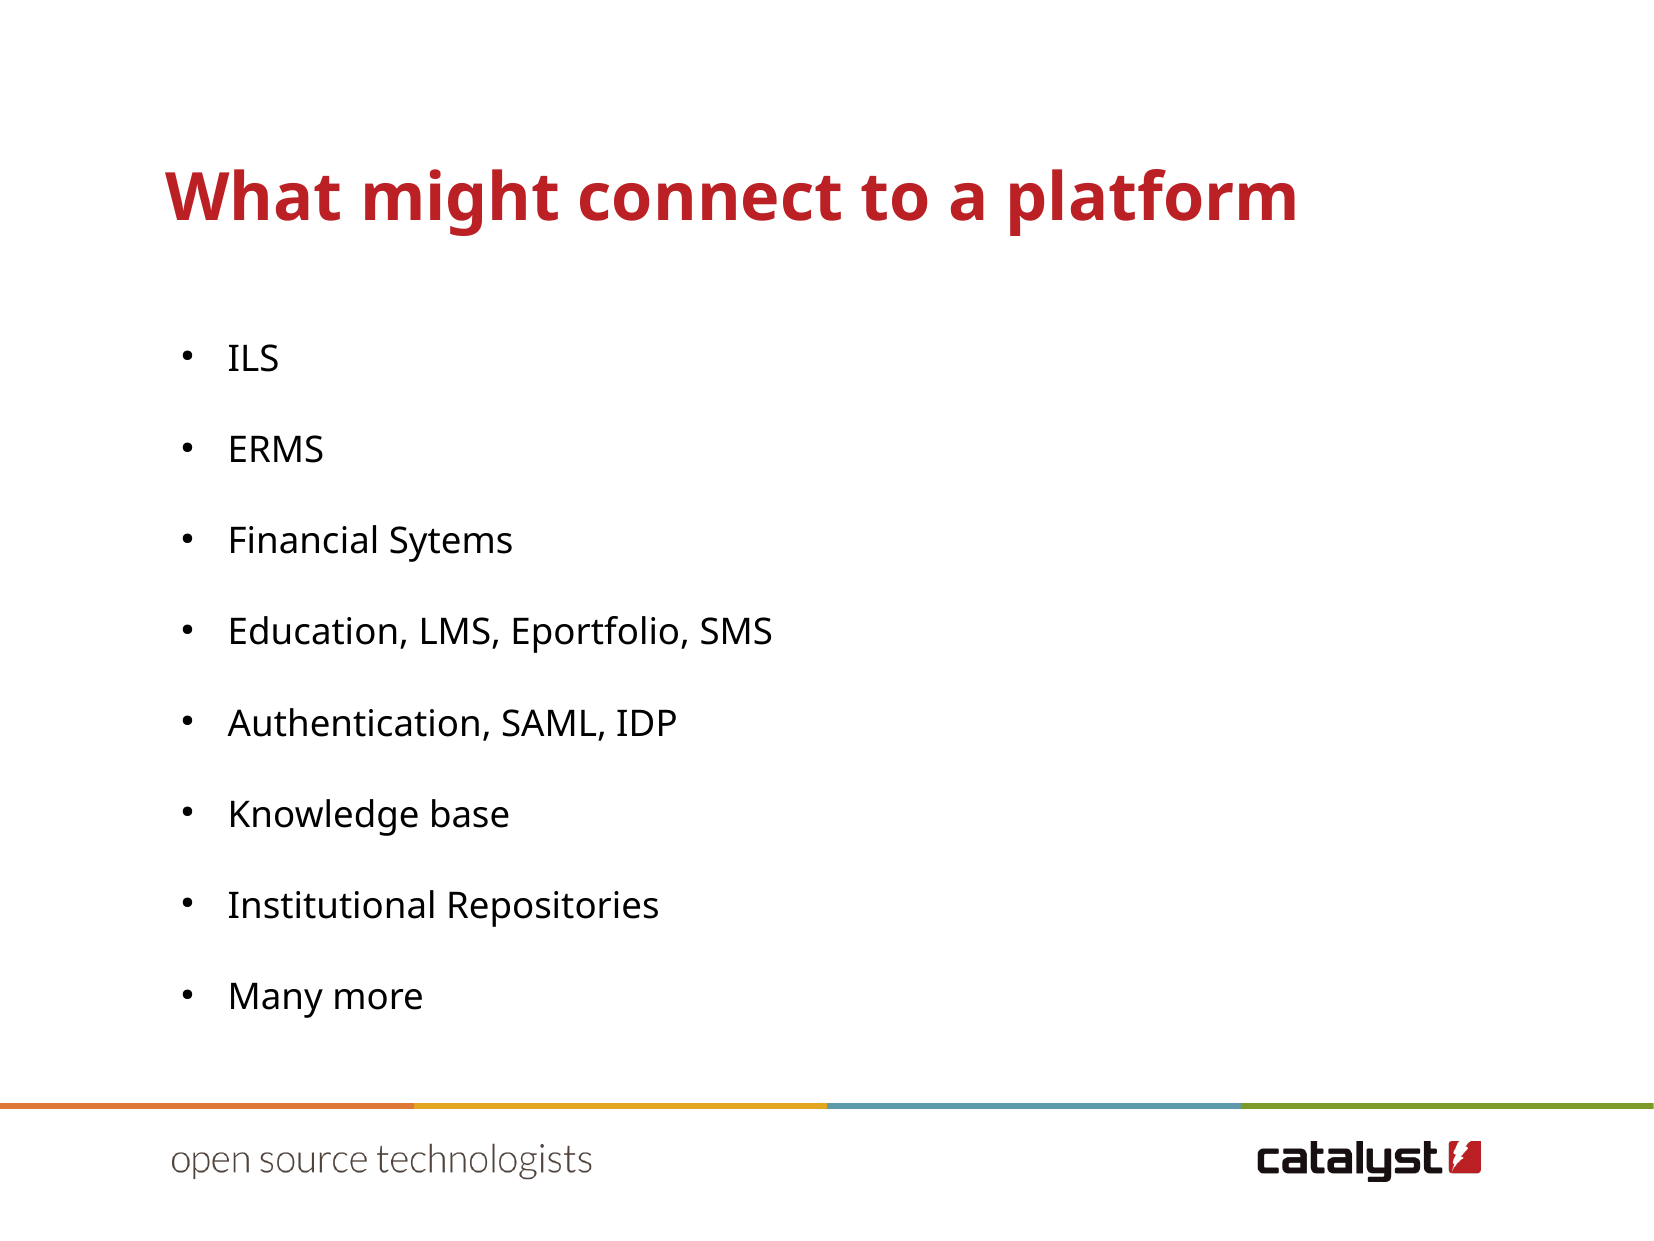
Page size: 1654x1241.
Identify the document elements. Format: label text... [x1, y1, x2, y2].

list ILS ERMS Financial Sytems Education, LMS, Eportfolio, SMS Authentication, SAML, IDP Knowledge base Institutional Repositories Many more [165, 307, 1489, 1027]
picture [0, 1103, 1654, 1182]
title What might connect to a platform [165, 90, 1489, 298]
